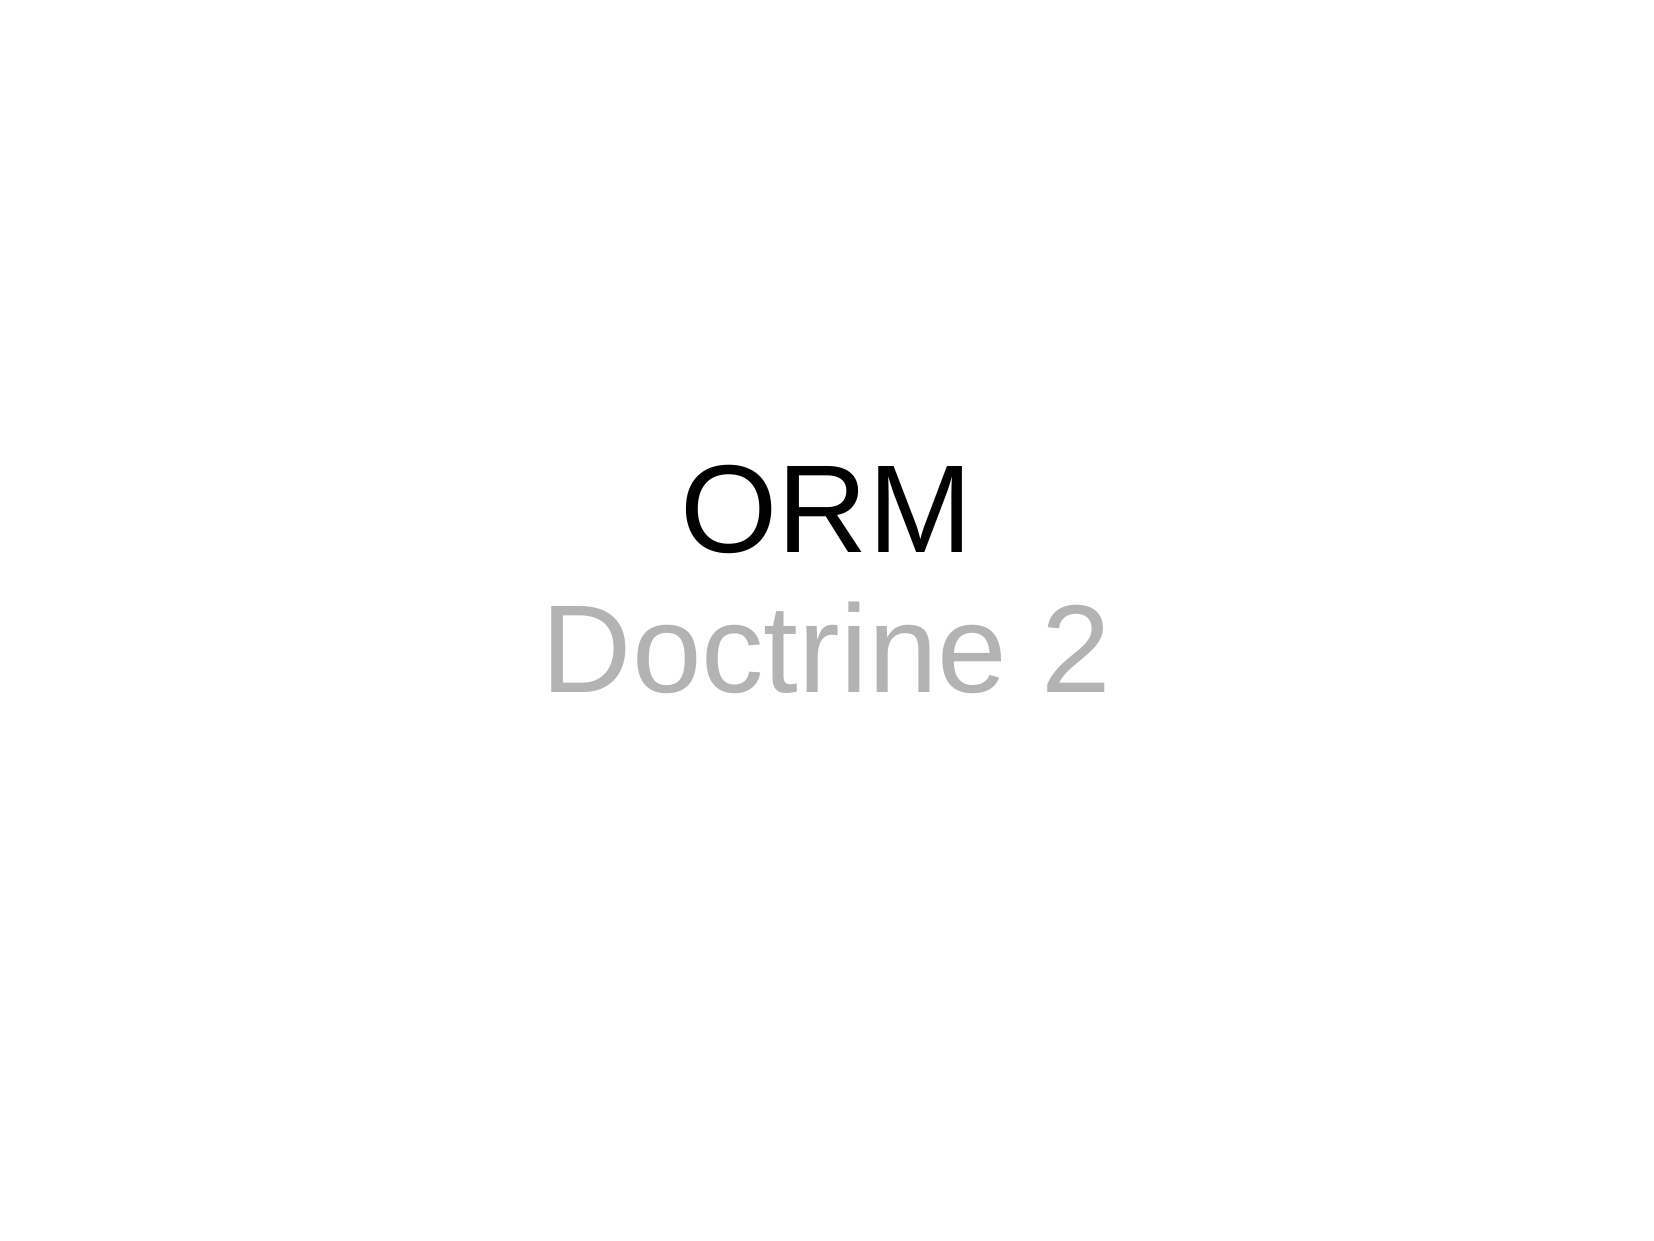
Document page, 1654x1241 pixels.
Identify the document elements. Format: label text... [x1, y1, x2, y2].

subtitle ORM Doctrine 2 [82, 49, 1571, 1109]
